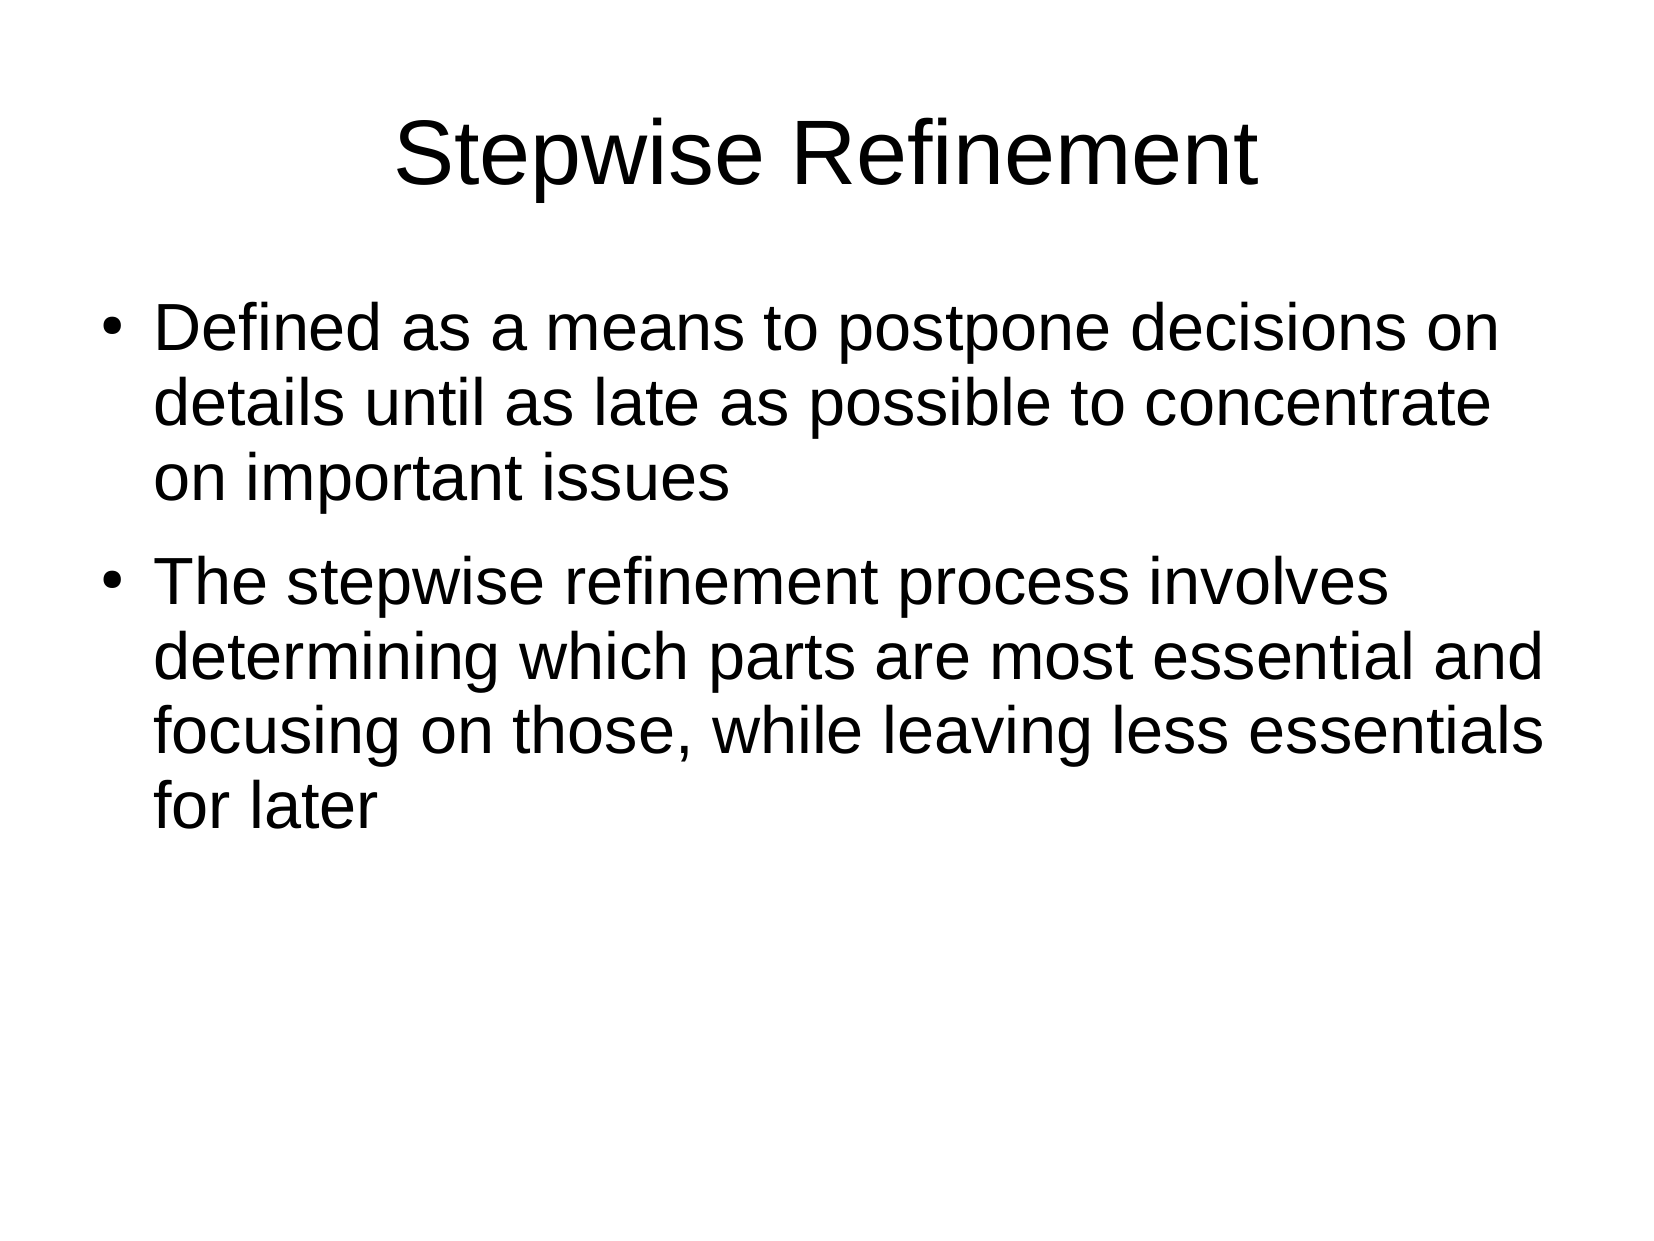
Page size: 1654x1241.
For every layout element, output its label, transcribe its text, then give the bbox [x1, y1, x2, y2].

title Stepwise Refinement [82, 49, 1571, 257]
list Defined as a means to postpone decisions on details until as late as possible to concentrate on important issues The stepwise refinement process involves determining which parts are most essential and focusing on those, while leaving less essentials for later [82, 290, 1571, 1010]
